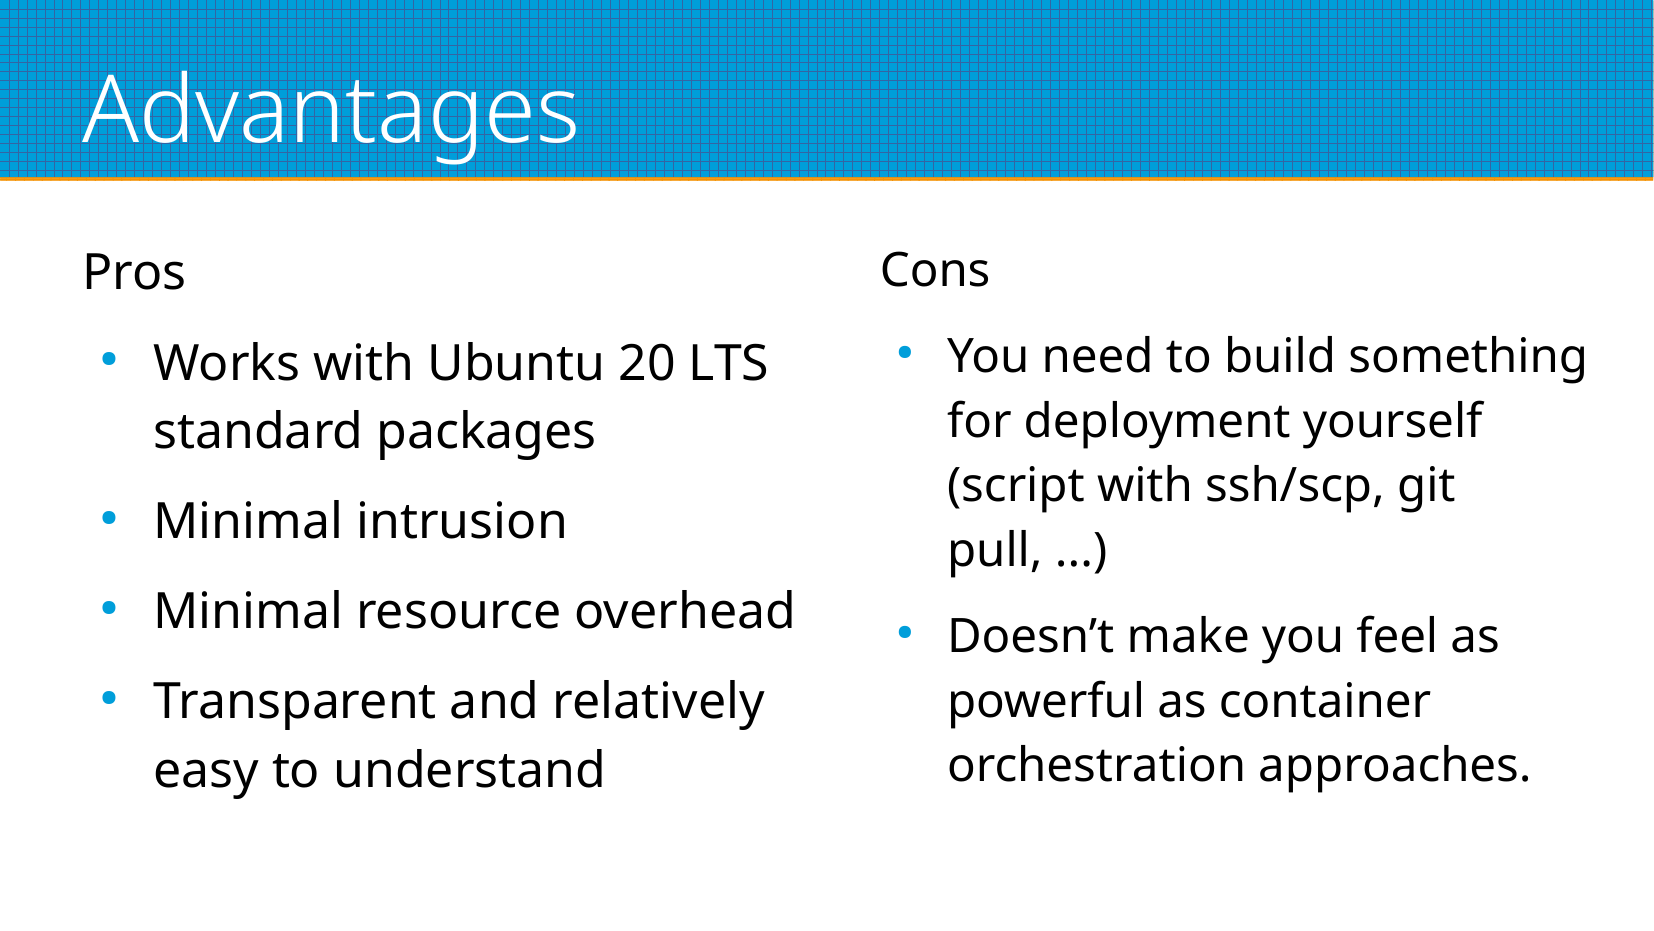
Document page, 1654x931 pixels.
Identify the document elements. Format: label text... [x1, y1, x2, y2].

list Pros Works with Ubuntu 20 LTS standard packages Minimal intrusion Minimal resource overhead Transparent and relatively easy to understand [82, 236, 798, 811]
list Cons You need to build something for deployment yourself (script with ssh/scp, git pull, ...) Doesn’t make you feel as powerful as container orchestration approaches. [879, 236, 1595, 811]
title Advantages [82, 14, 1571, 171]
